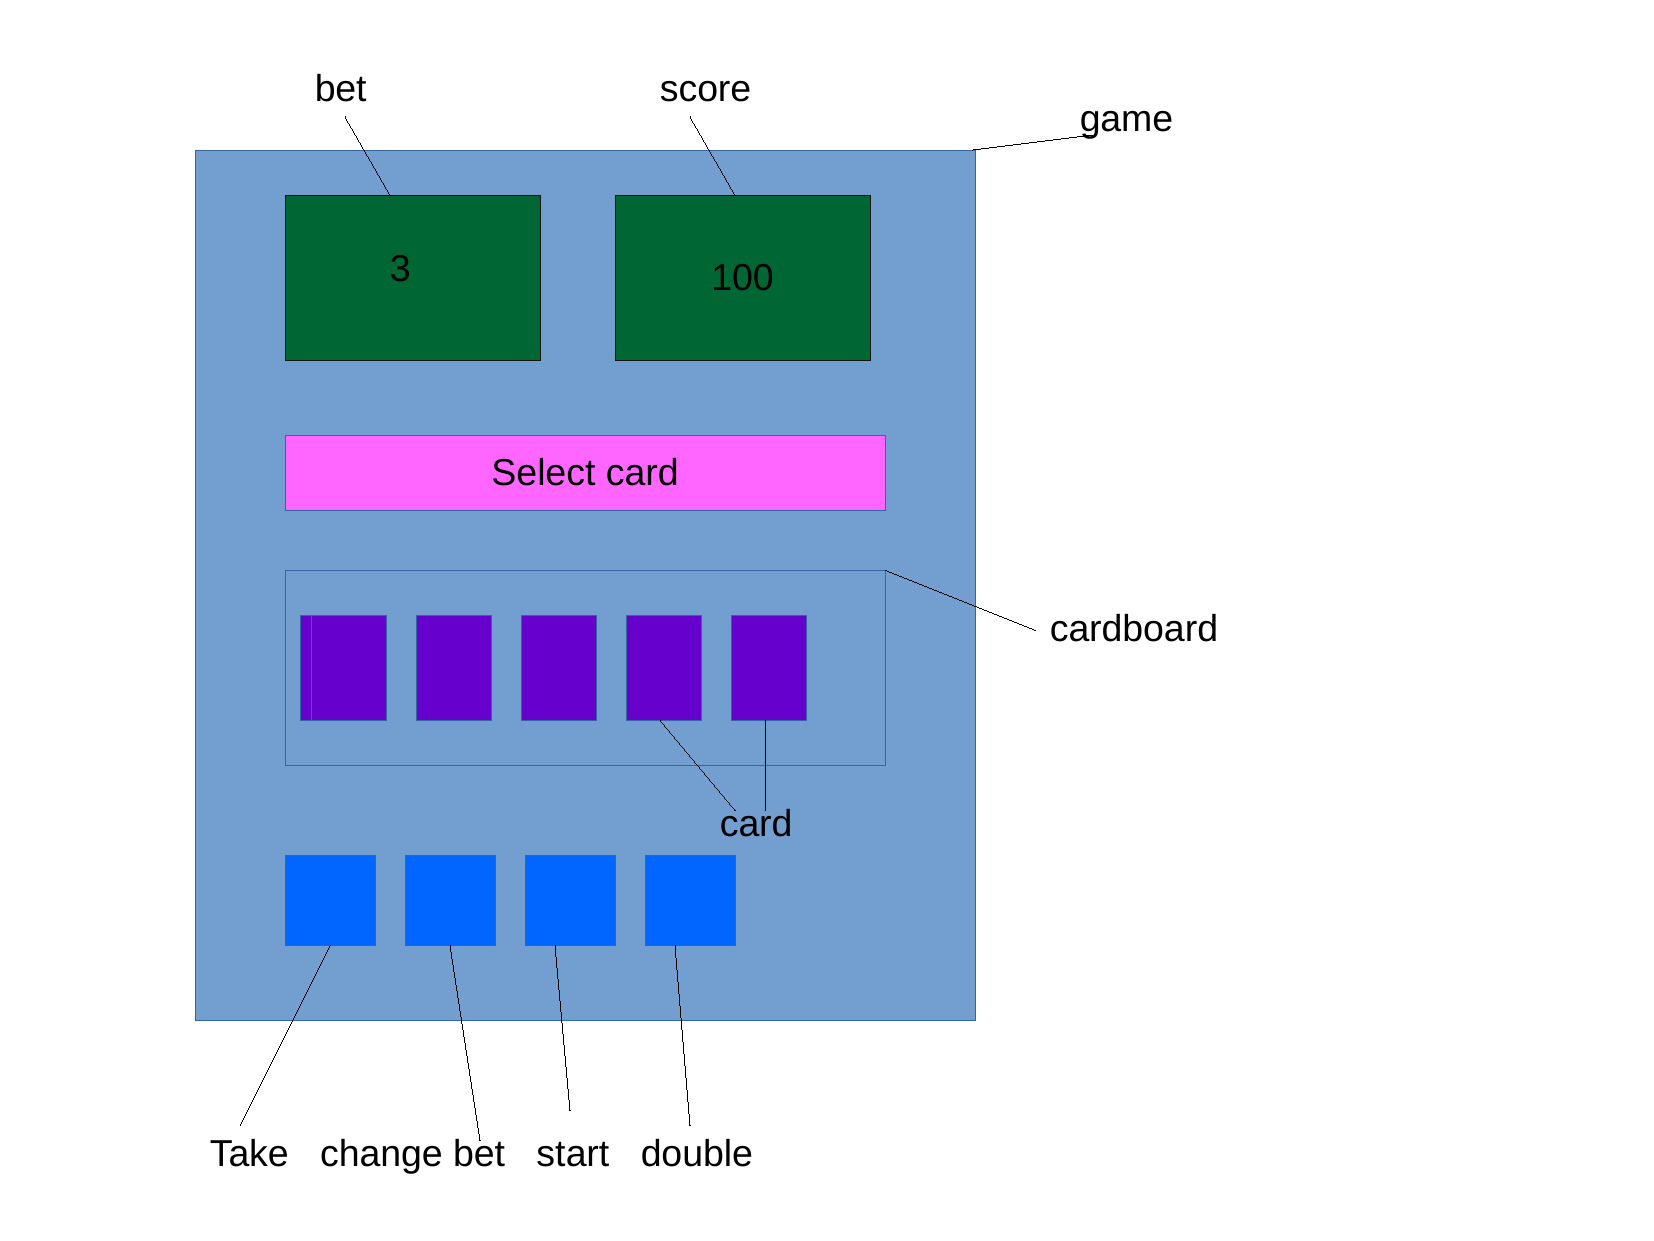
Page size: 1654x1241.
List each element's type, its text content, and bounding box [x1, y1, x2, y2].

text_box cardboard [1035, 600, 1276, 657]
text_box 100 [615, 195, 871, 361]
text_box game [1065, 90, 1486, 147]
text_box Select card [285, 435, 886, 511]
text_box 3 [375, 240, 426, 297]
text_box bet [300, 60, 526, 117]
text_box score [645, 60, 931, 117]
text_box Take change bet start double [195, 1125, 991, 1224]
text_box card [705, 795, 901, 852]
text_box [195, 150, 976, 1021]
